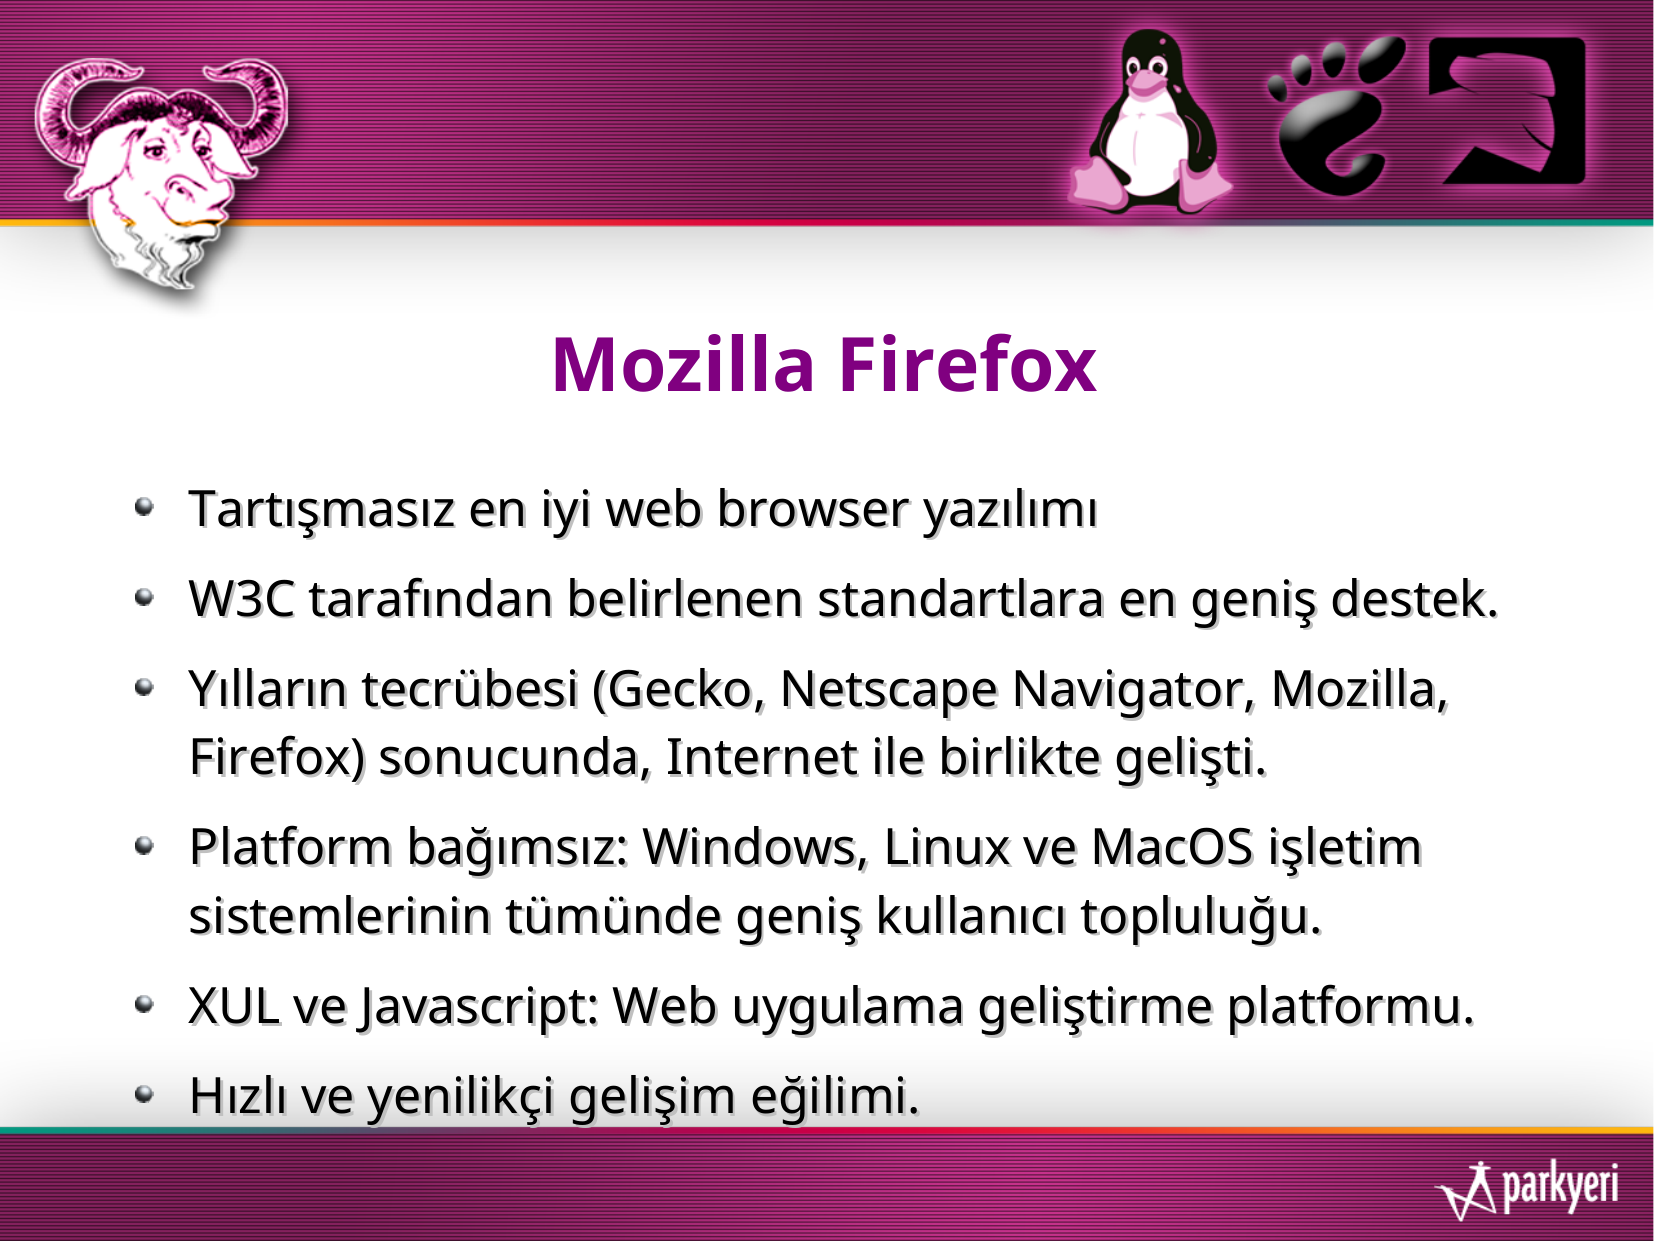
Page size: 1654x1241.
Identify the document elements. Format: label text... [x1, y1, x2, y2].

picture [0, 0, 1654, 1241]
title Mozilla Firefox [118, 295, 1531, 429]
list Tartışmasız en iyi web browser yazılımı W3C tarafından belirlenen standartlara en geniş destek. Yılların tecrübesi (Gecko, Netscape Navigator, Mozilla, Firefox) sonucunda, Internet ile birlikte gelişti. Platform bağımsız: Windows, Linux ve MacOS işletim sistemlerinin tümünde geniş kullanıcı topluluğu. XUL ve Javascript: Web uygulama geliştirme platformu. Hızlı ve yenilikçi gelişim eğilimi. [118, 472, 1531, 1103]
